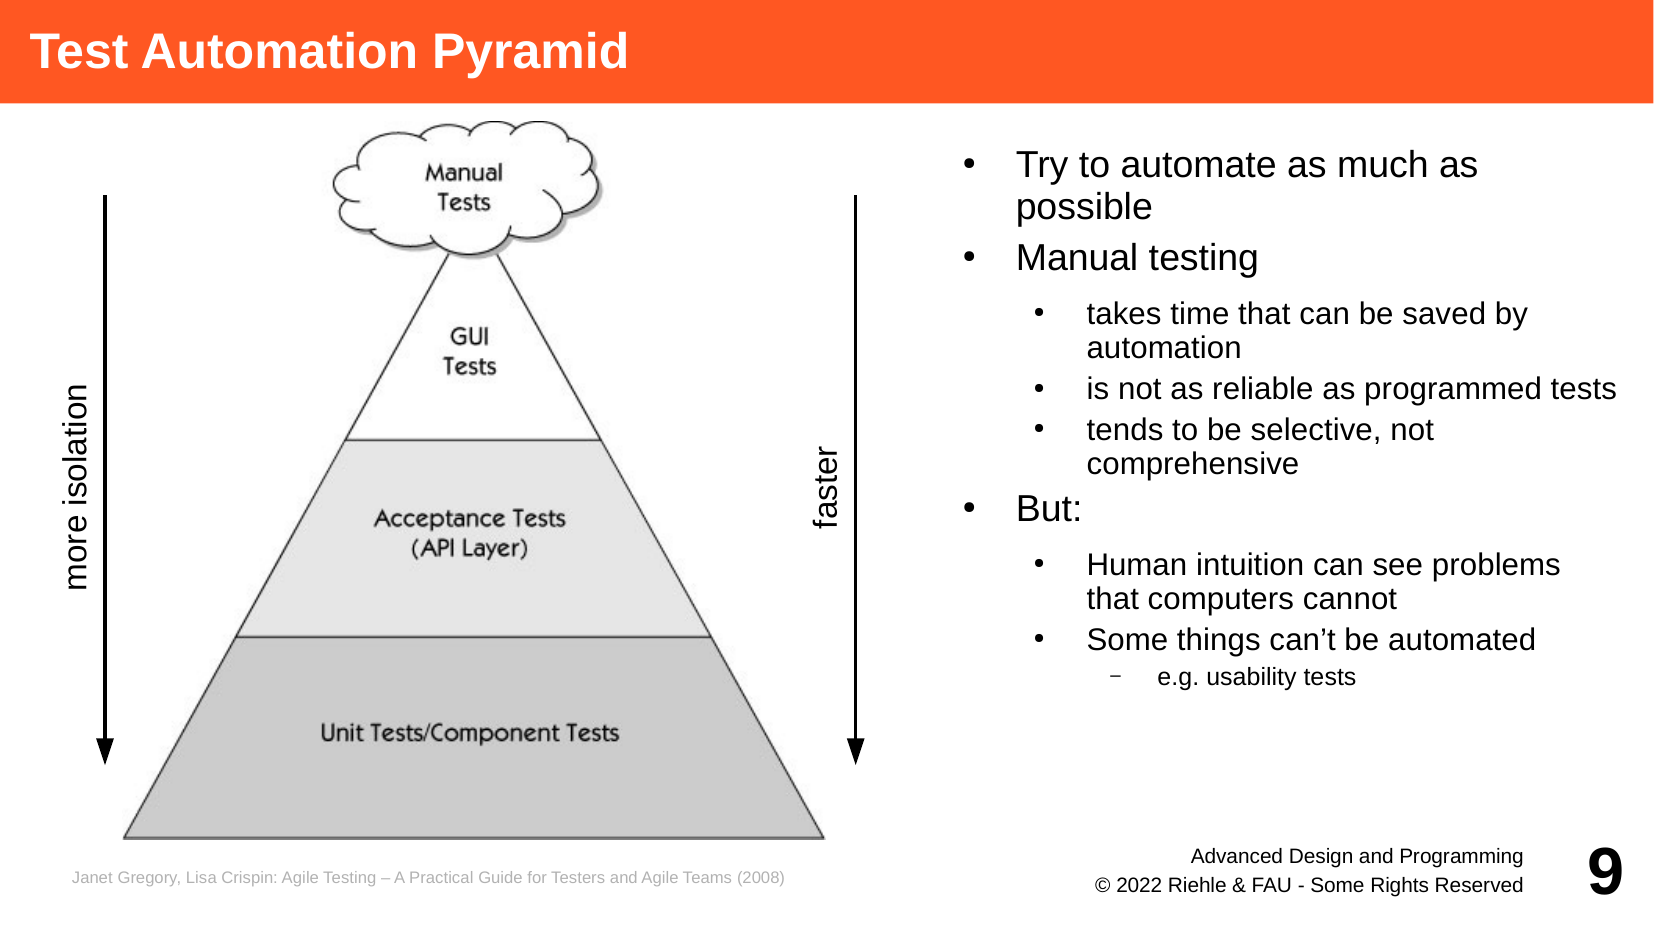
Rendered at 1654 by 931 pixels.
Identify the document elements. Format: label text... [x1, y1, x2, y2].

text_box Janet Gregory, Lisa Crispin: Agile Testing – A Practical Guide for Testers and Agile Teams (2008) [60, 856, 1006, 899]
text_box more isolation [44, 315, 106, 661]
text_box faster [795, 315, 856, 661]
title Test Automation Pyramid [0, 0, 1654, 104]
list Try to automate as much as possible Manual testing takes time that can be saved by automation is not as reliable as programmed tests tends to be selective, not comprehensive But: Human intuition can see problems that computers cannot Some things can’t be automated e.g. usability tests [945, 143, 1621, 823]
picture [122, 121, 826, 841]
